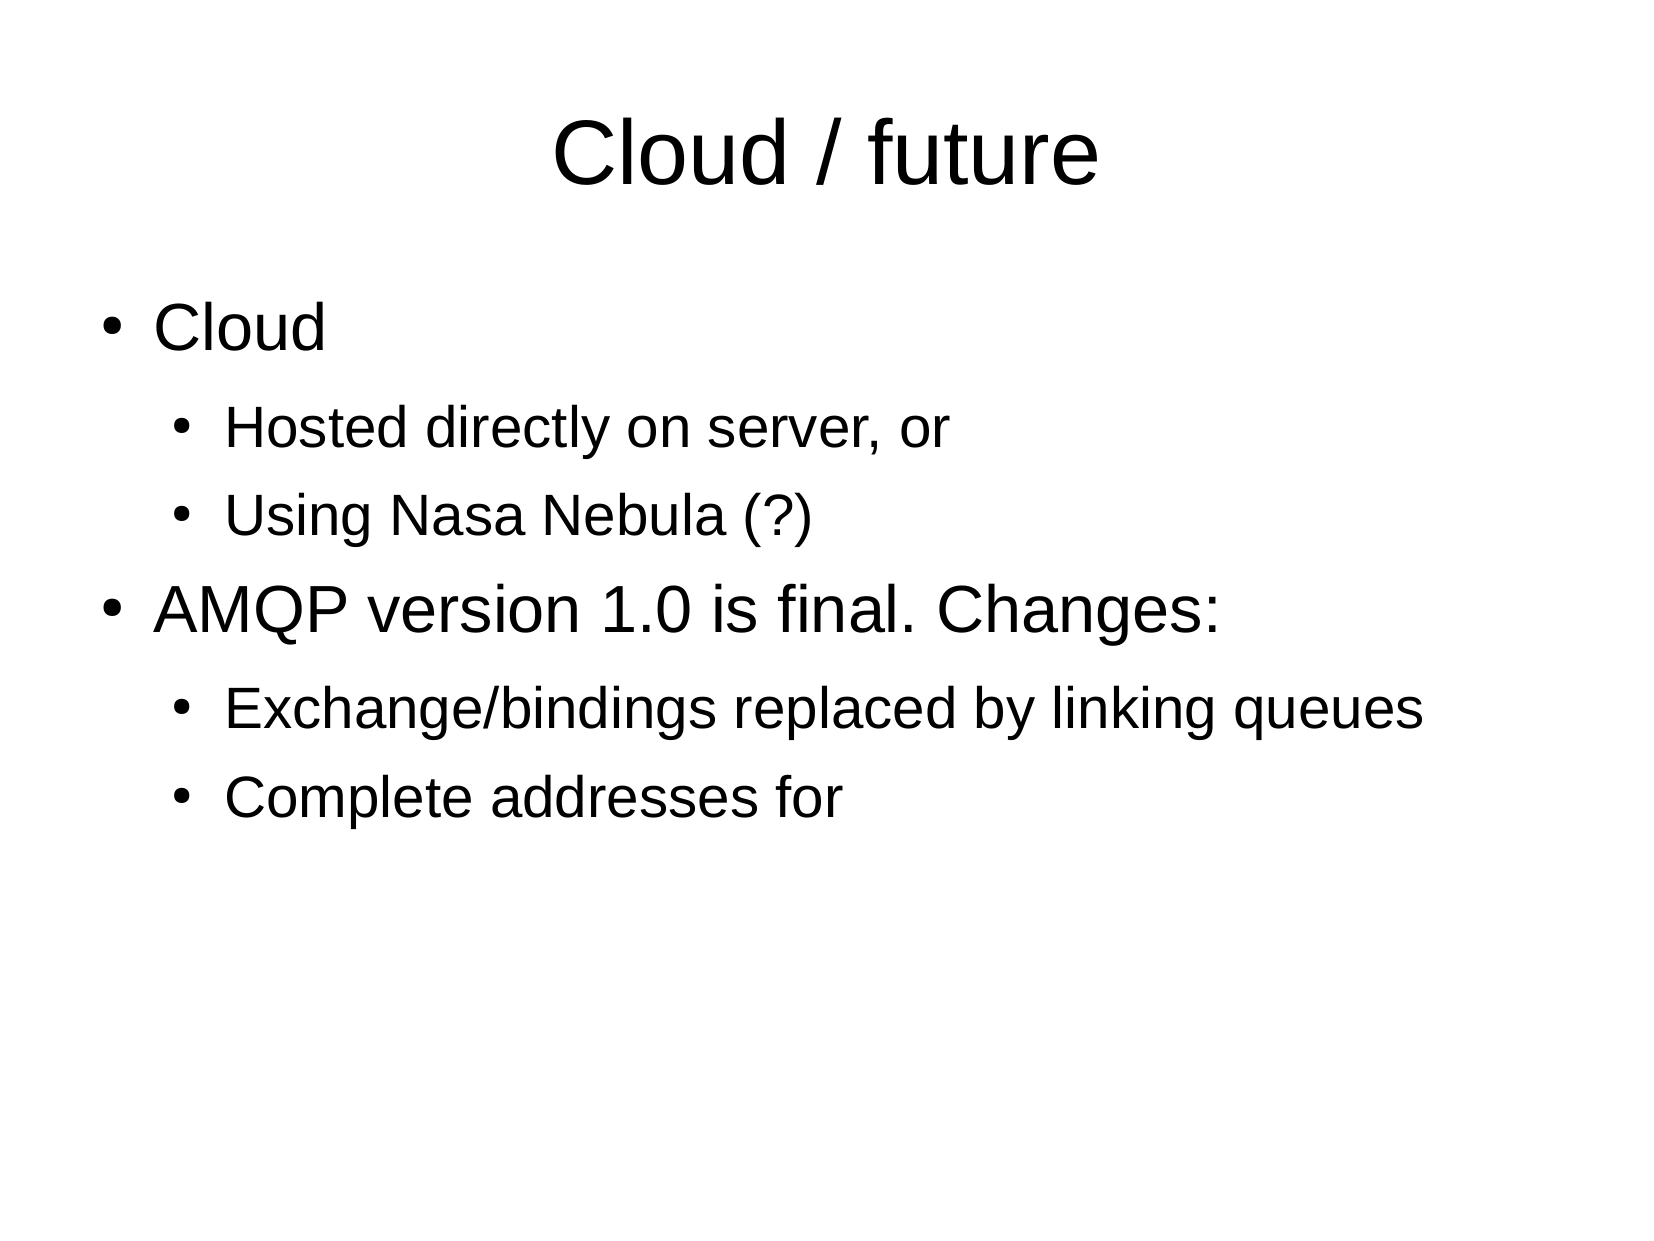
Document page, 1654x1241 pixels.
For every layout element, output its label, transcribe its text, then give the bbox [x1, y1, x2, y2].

title Cloud / future [82, 49, 1571, 257]
list Cloud Hosted directly on server, or Using Nasa Nebula (?) AMQP version 1.0 is final. Changes: Exchange/bindings replaced by linking queues Complete addresses for [82, 290, 1571, 1109]
